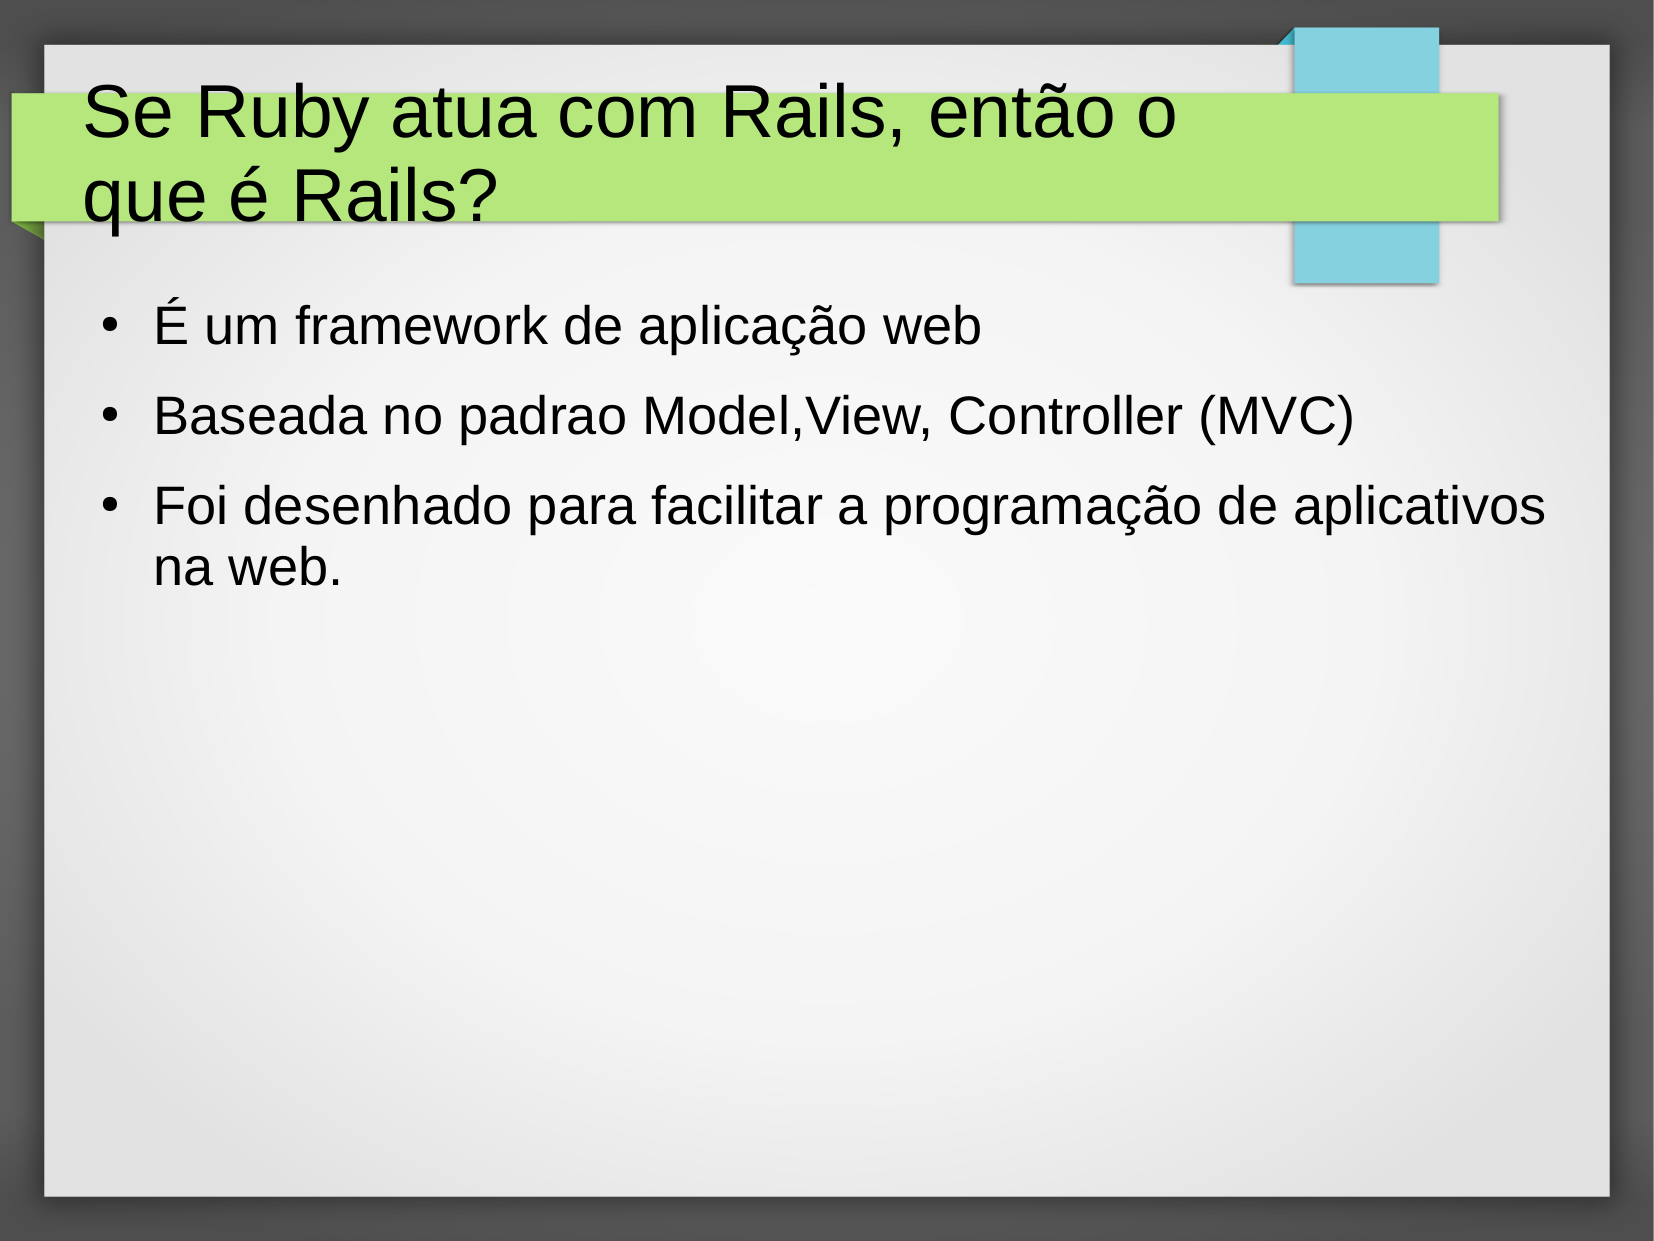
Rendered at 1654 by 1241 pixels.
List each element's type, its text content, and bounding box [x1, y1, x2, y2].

title Se Ruby atua com Rails, então o que é Rails? [82, 69, 1264, 238]
picture [0, 0, 1654, 1241]
list É um framework de aplicação web Baseada no padrao Model,View, Controller (MVC) Foi desenhado para facilitar a programação de aplicativos na web. [82, 295, 1571, 1015]
